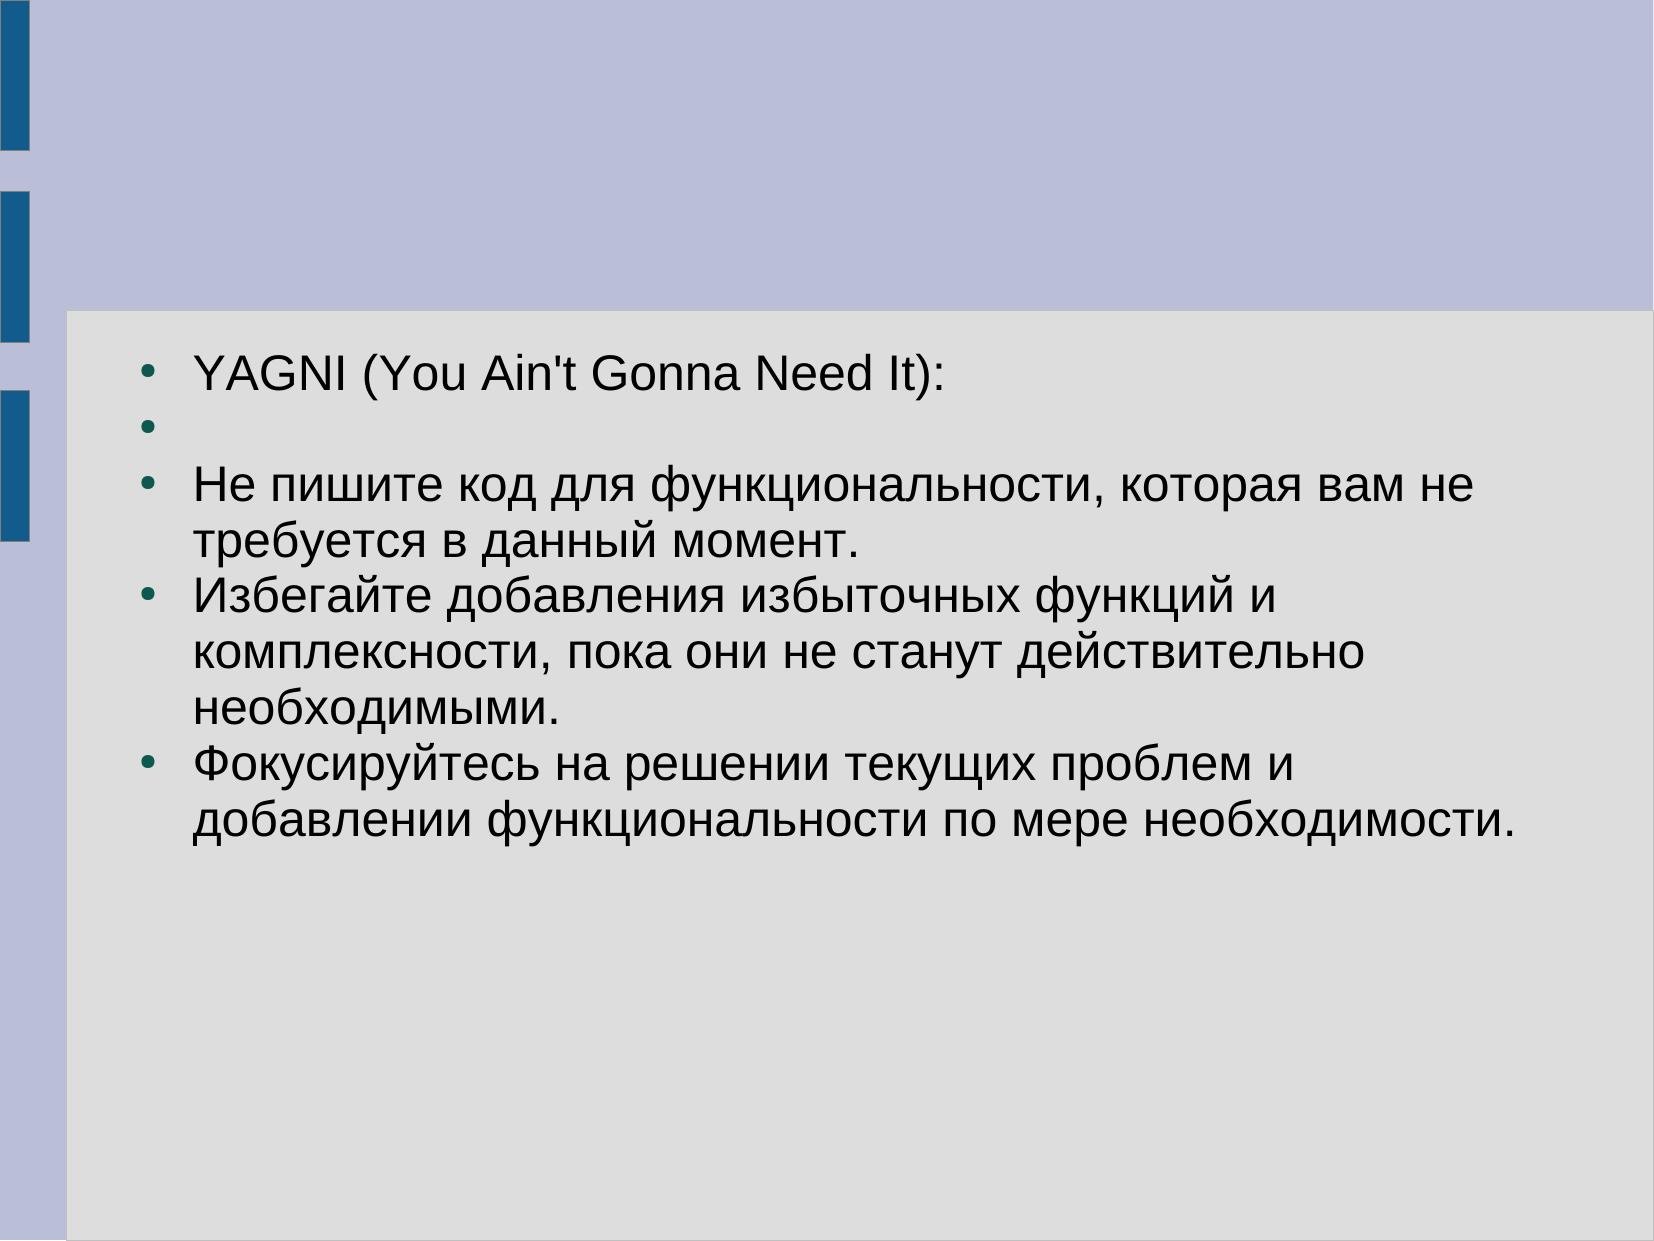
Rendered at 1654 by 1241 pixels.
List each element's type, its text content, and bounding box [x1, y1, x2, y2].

list YAGNI (You Ain't Gonna Need It): Не пишите код для функциональности, которая вам не требуется в данный момент. Избегайте добавления избыточных функций и комплексности, пока они не станут действительно необходимыми. Фокусируйтесь на решении текущих проблем и добавлении функциональности по мере необходимости. [121, 344, 1534, 1127]
